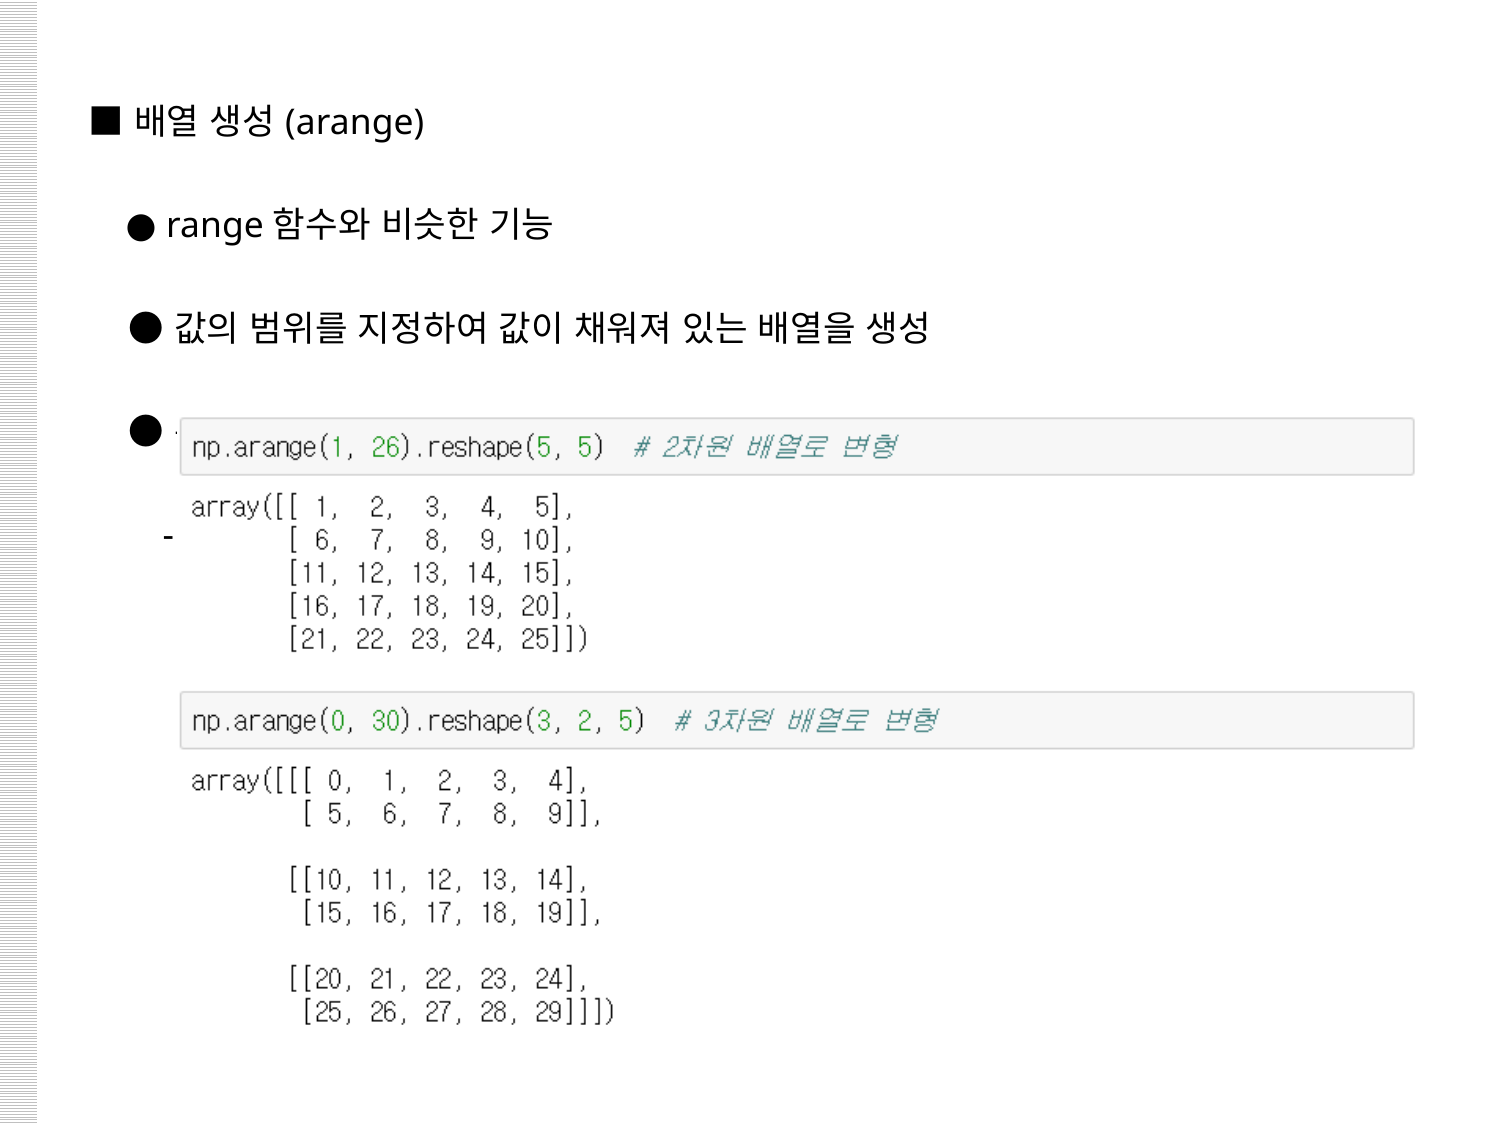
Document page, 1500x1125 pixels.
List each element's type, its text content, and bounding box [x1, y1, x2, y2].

text_box ■ 배열 생성 (arange) ● range 함수와 비슷한 기능 ● 값의 범위를 지정하여 값이 채워져 있는 배열을 생성 ● 특정한 규칙에 따라 증가하는 값을 넣는 것도 가능 - 다차원 배열 생성 : arange + reshape [73, 33, 1453, 990]
picture [177, 413, 1418, 1036]
